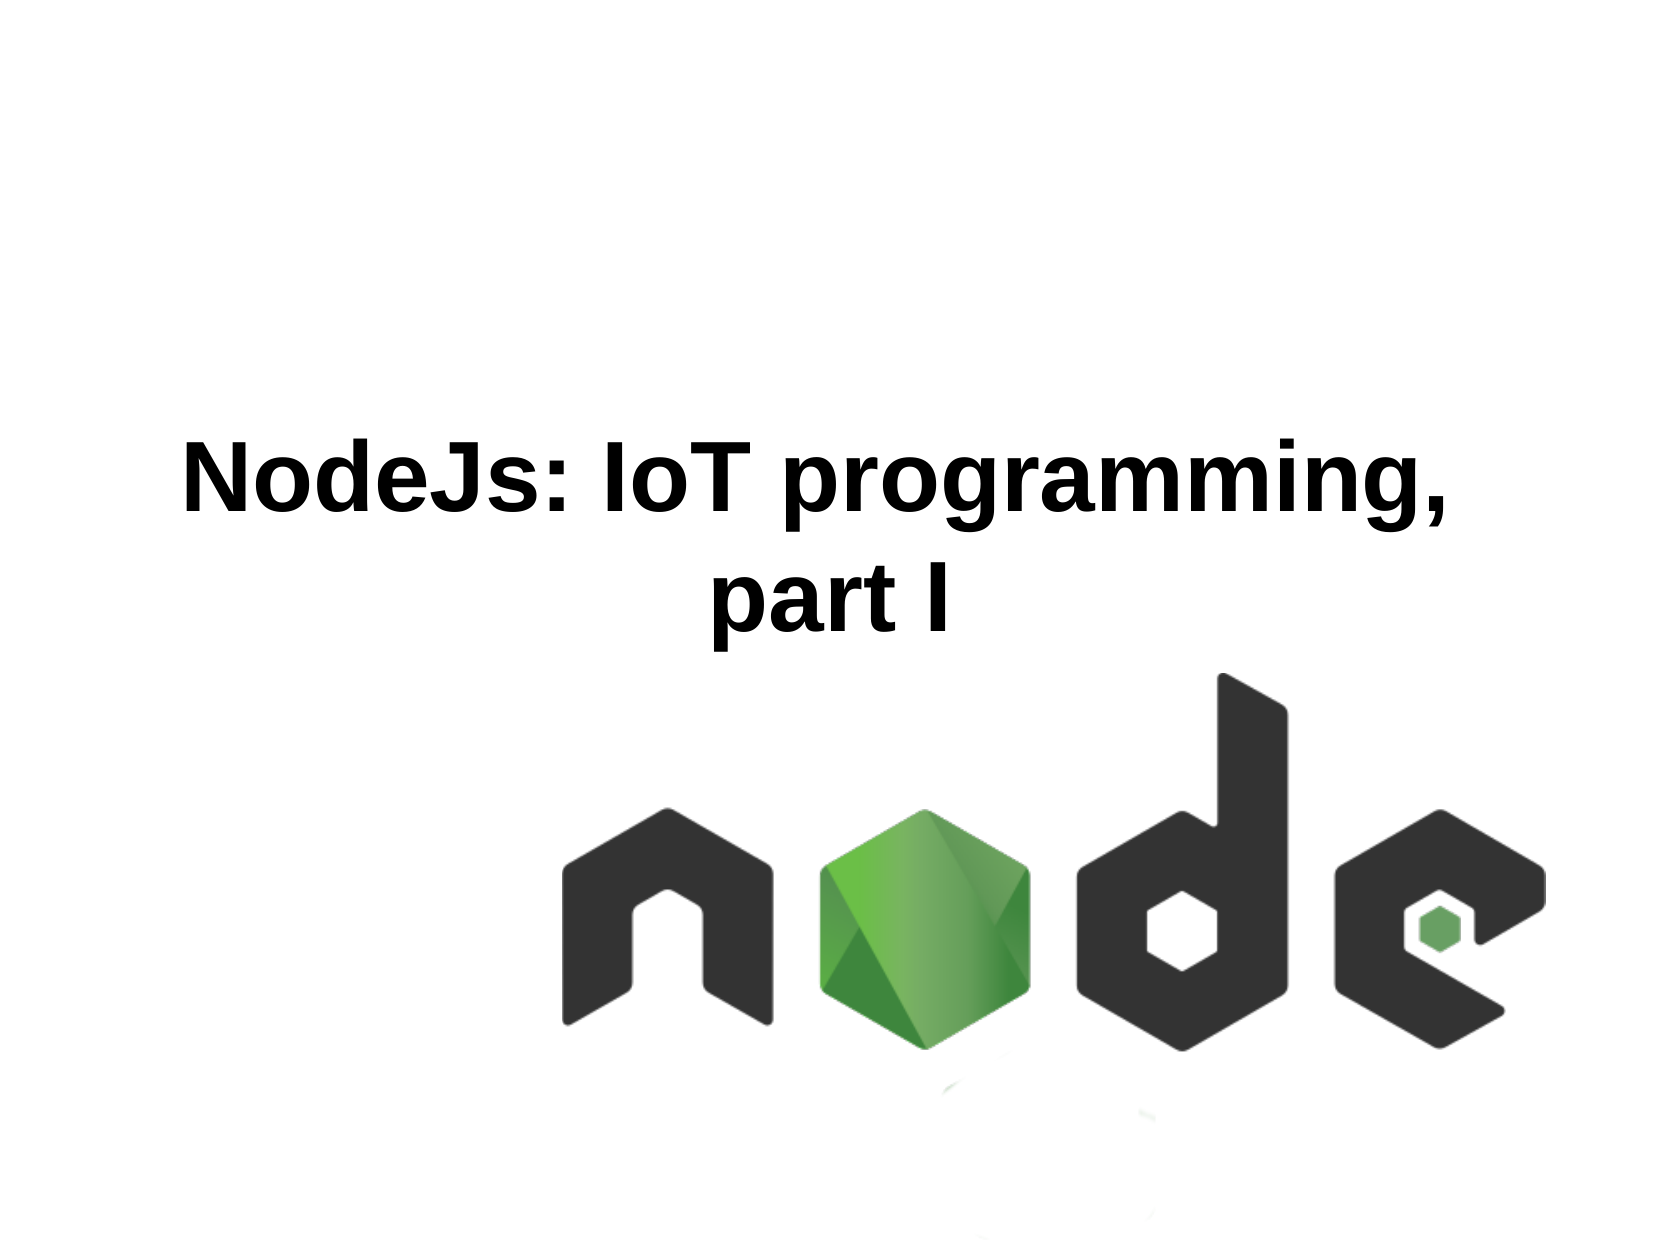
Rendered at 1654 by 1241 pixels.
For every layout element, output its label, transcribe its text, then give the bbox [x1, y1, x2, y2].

picture [562, 673, 1546, 1241]
text_box NodeJs: IoT programming, part I [45, 276, 1615, 856]
